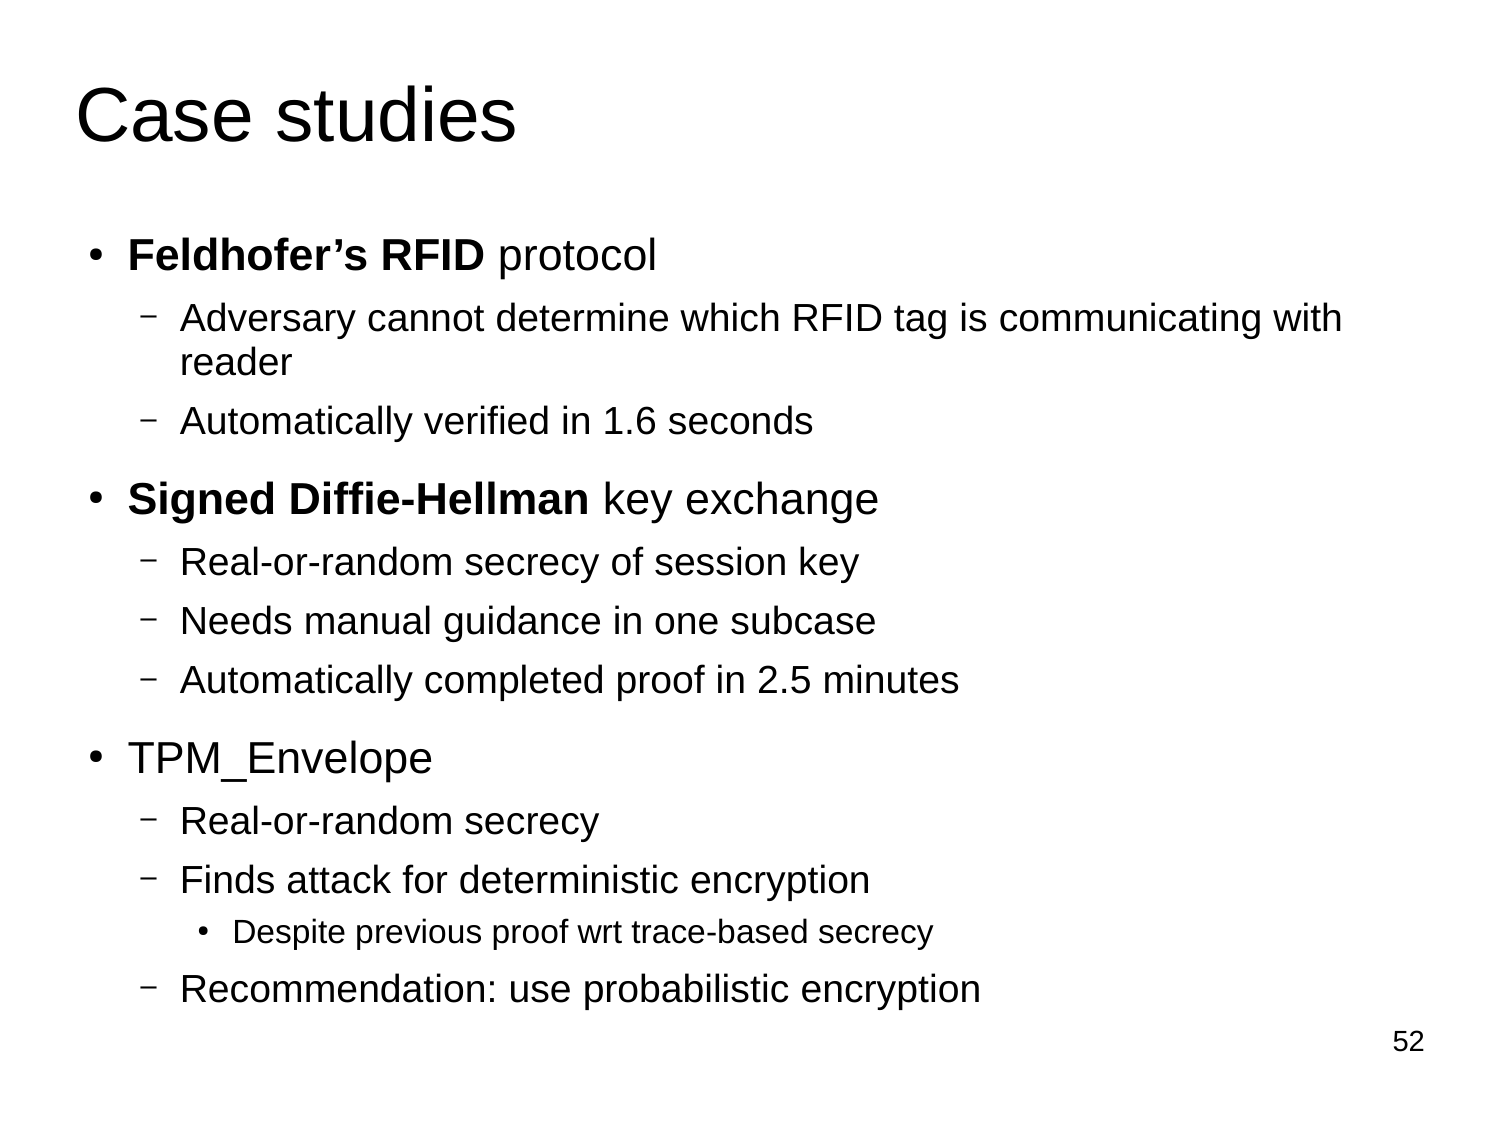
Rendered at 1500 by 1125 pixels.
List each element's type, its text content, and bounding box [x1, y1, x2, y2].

title Case studies [75, 44, 1425, 185]
list Feldhofer’s RFID protocol Adversary cannot determine which RFID tag is communicating with reader Automatically verified in 1.6 seconds Signed Diffie-Hellman key exchange Real-or-random secrecy of session key Needs manual guidance in one subcase Automatically completed proof in 2.5 minutes TPM_Envelope Real-or-random secrecy Finds attack for deterministic encryption Despite previous proof wrt trace-based secrecy Recommendation: use probabilistic encryption [75, 230, 1425, 1014]
